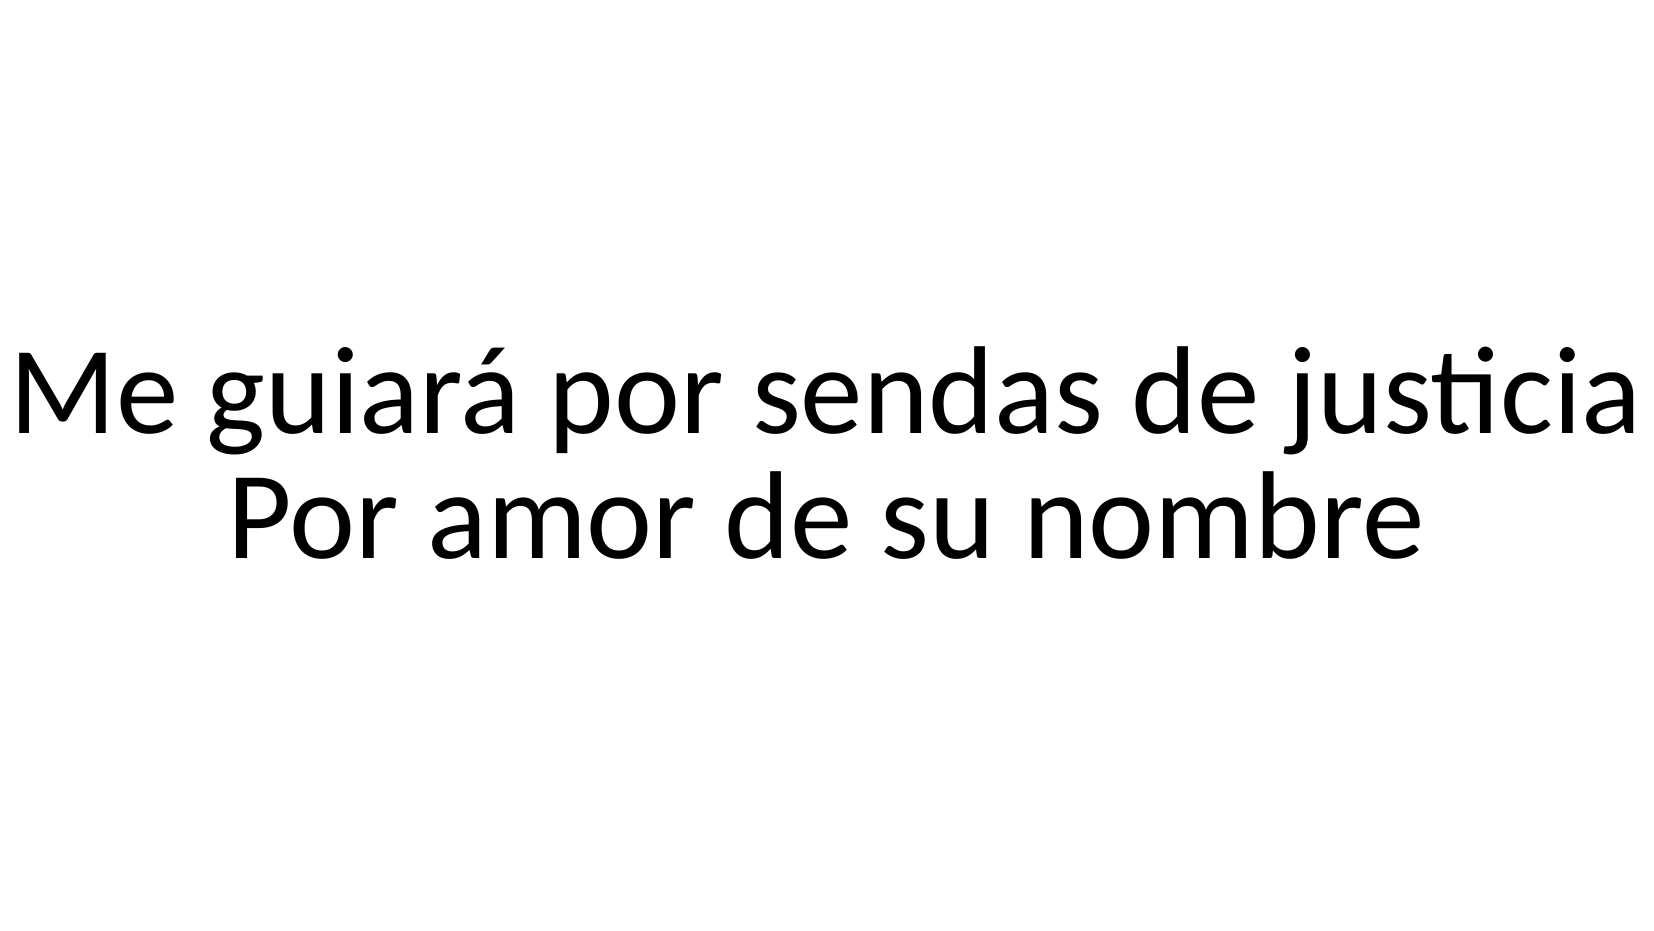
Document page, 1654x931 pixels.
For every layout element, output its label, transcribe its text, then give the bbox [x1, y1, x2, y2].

title Me guiará por sendas de justicia Por amor de su nombre [0, 0, 1654, 931]
